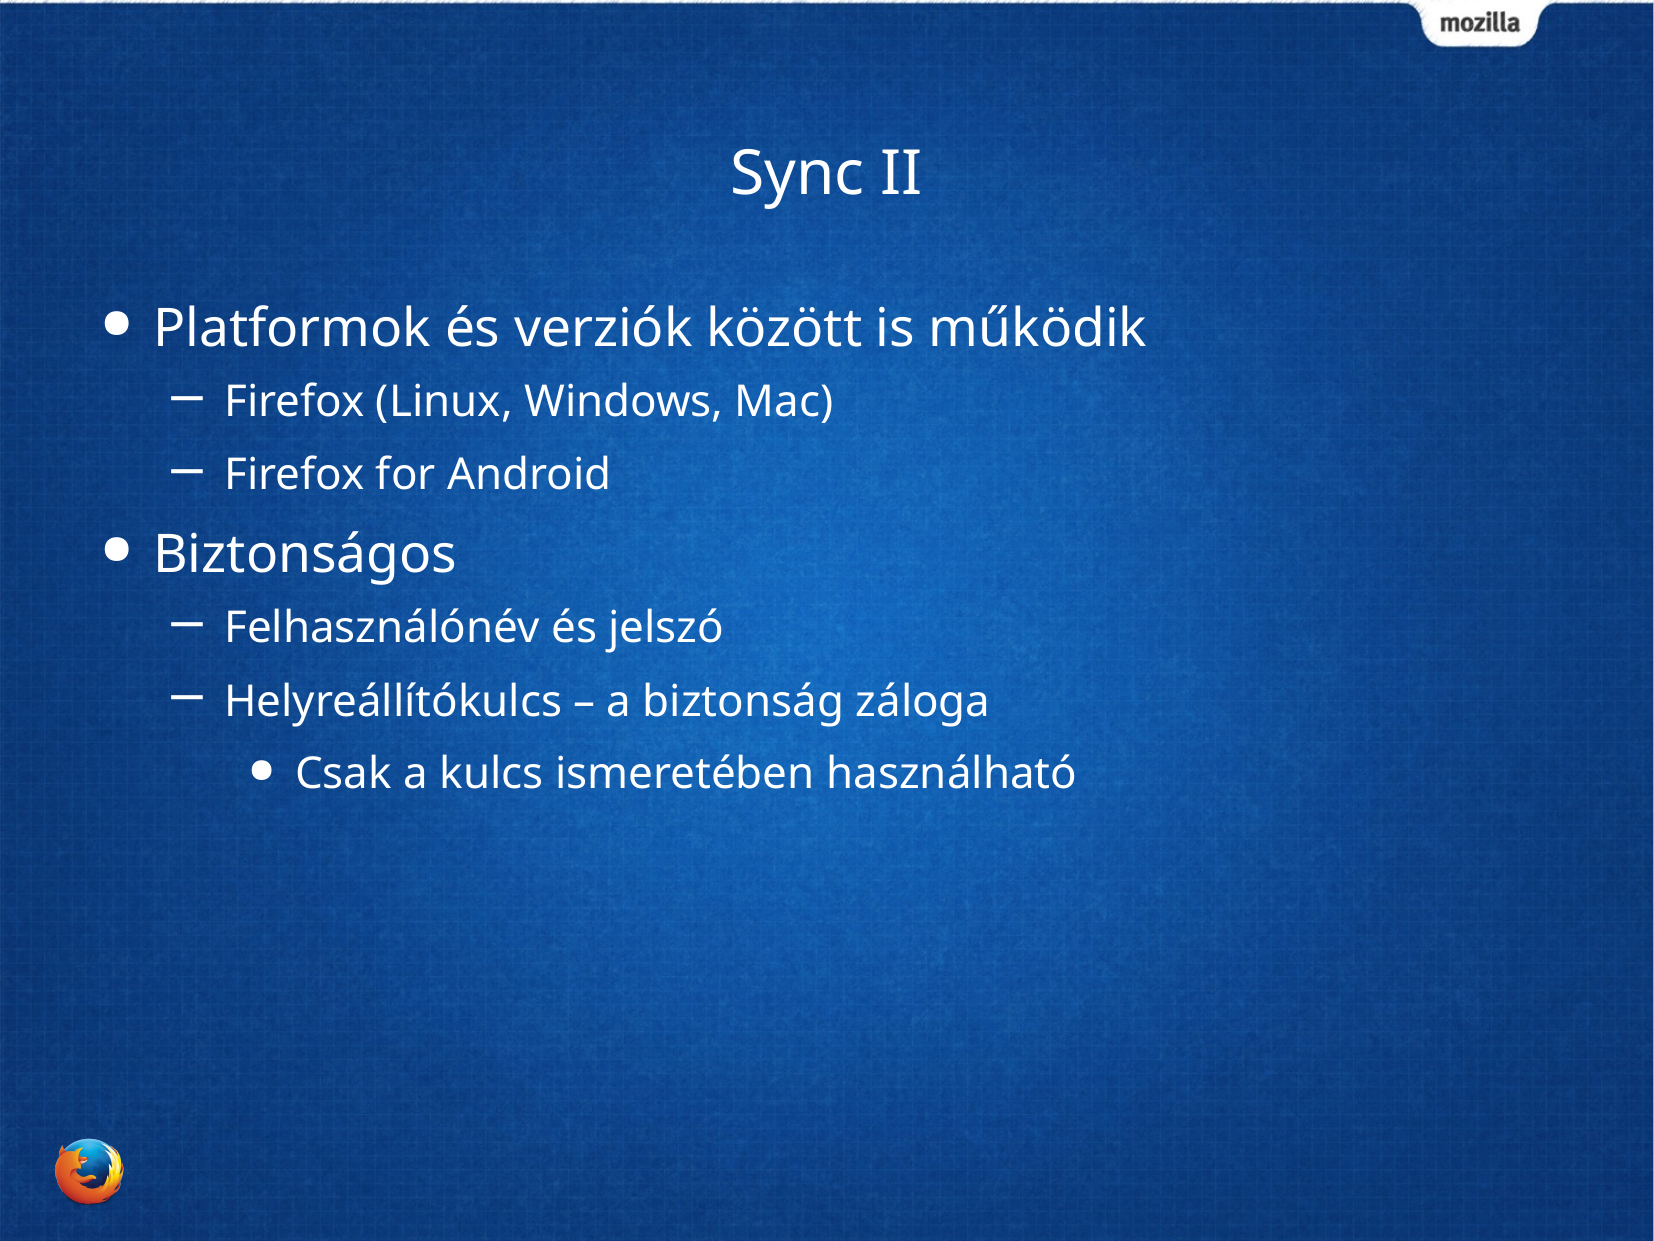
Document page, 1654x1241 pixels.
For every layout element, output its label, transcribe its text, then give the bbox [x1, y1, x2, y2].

title Sync II [82, 49, 1571, 257]
list Platformok és verziók között is működik Firefox (Linux, Windows, Mac) Firefox for Android Biztonságos Felhasználónév és jelszó Helyreállítókulcs – a biztonság záloga Csak a kulcs ismeretében használható [82, 289, 1571, 1108]
picture [0, 0, 1654, 1241]
